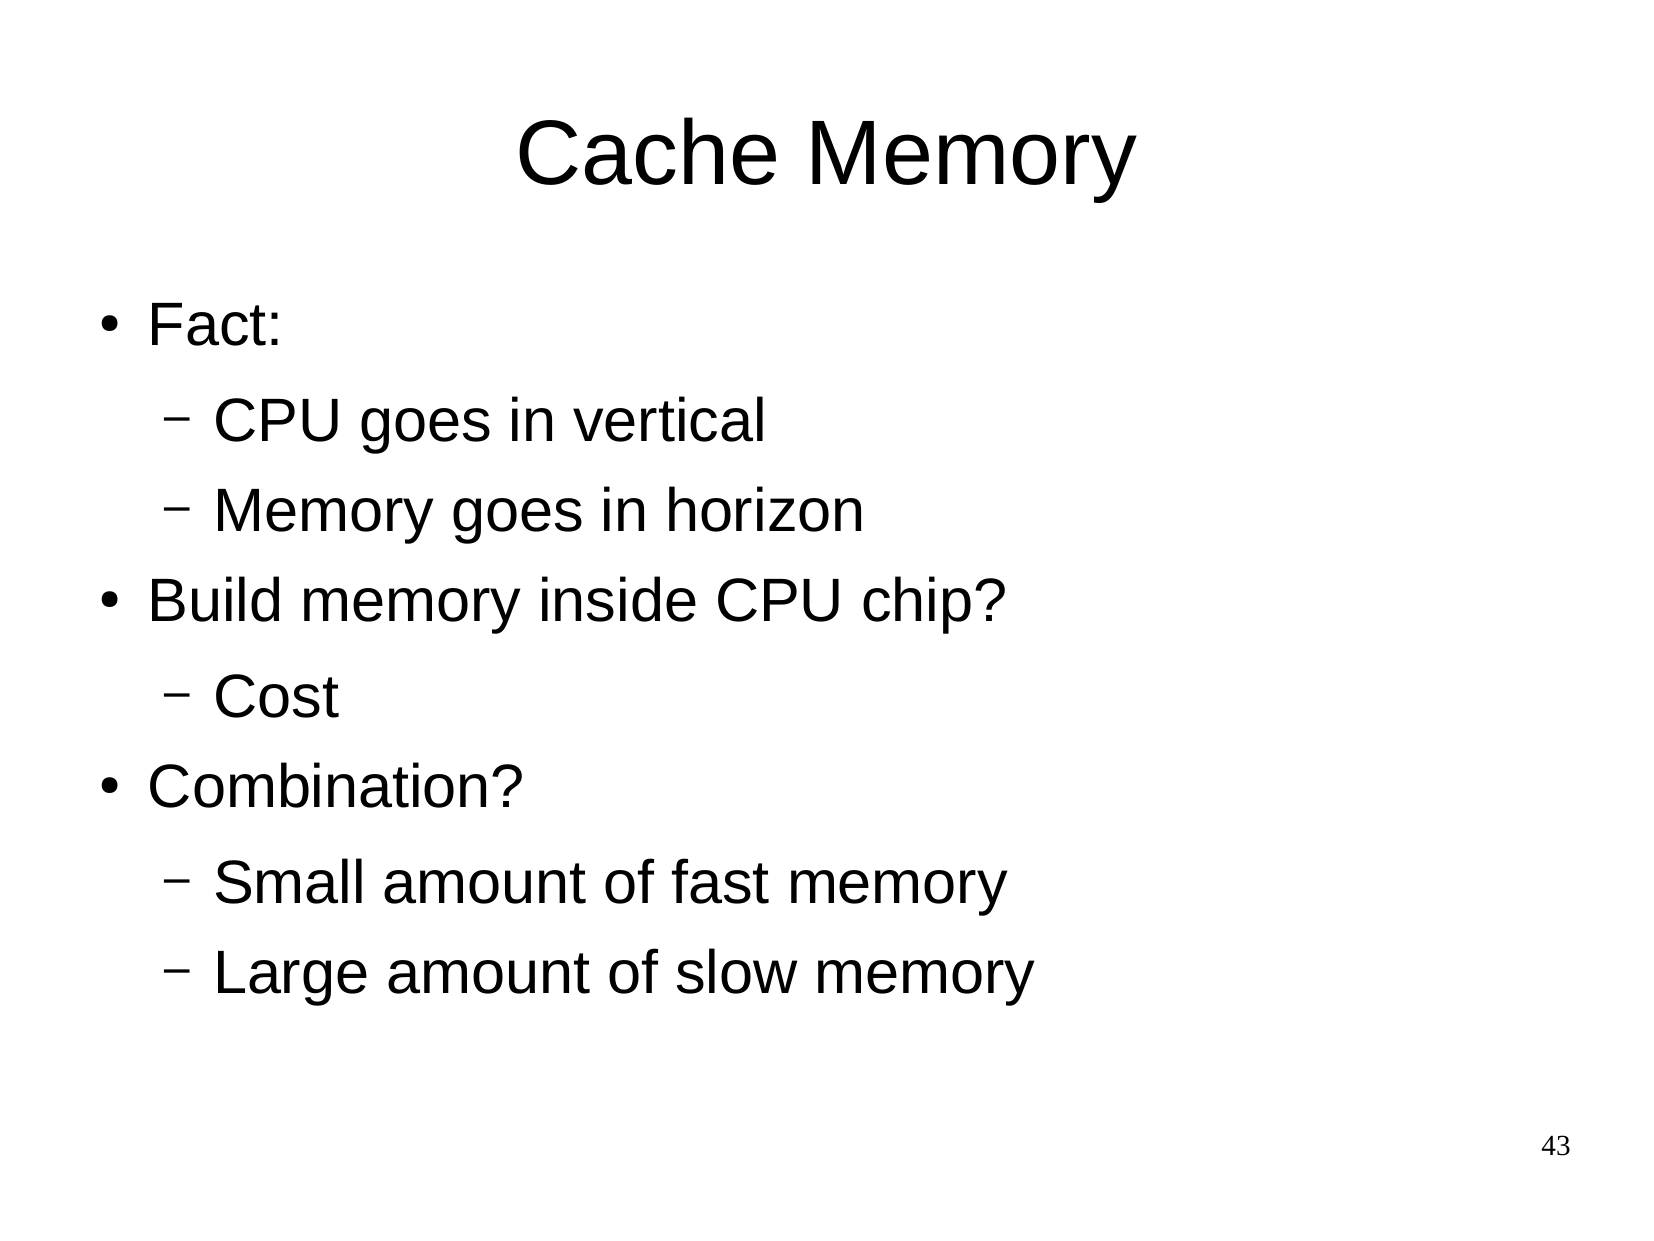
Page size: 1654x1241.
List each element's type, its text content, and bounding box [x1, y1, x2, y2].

title Cache Memory [82, 49, 1571, 257]
list Fact: CPU goes in vertical Memory goes in horizon Build memory inside CPU chip? Cost Combination? Small amount of fast memory Large amount of slow memory [82, 290, 1538, 1010]
